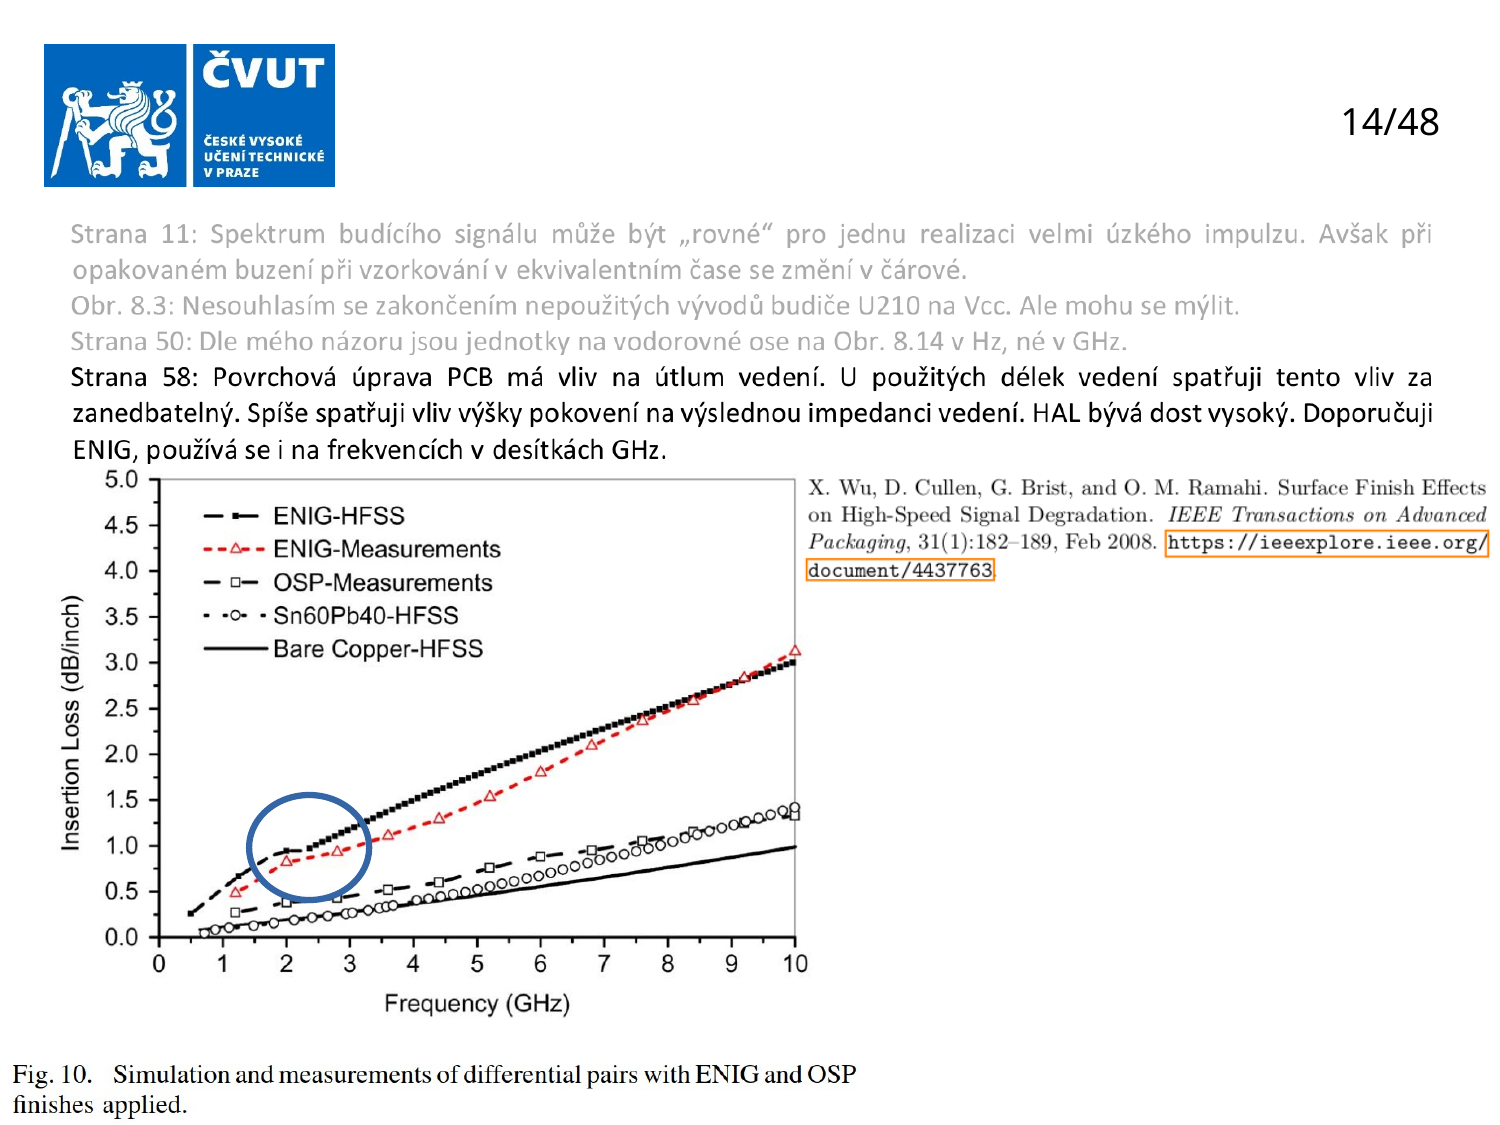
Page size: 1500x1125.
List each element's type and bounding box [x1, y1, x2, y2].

picture [0, 361, 1500, 1124]
picture [44, 44, 335, 187]
text_box [15, 216, 1486, 361]
